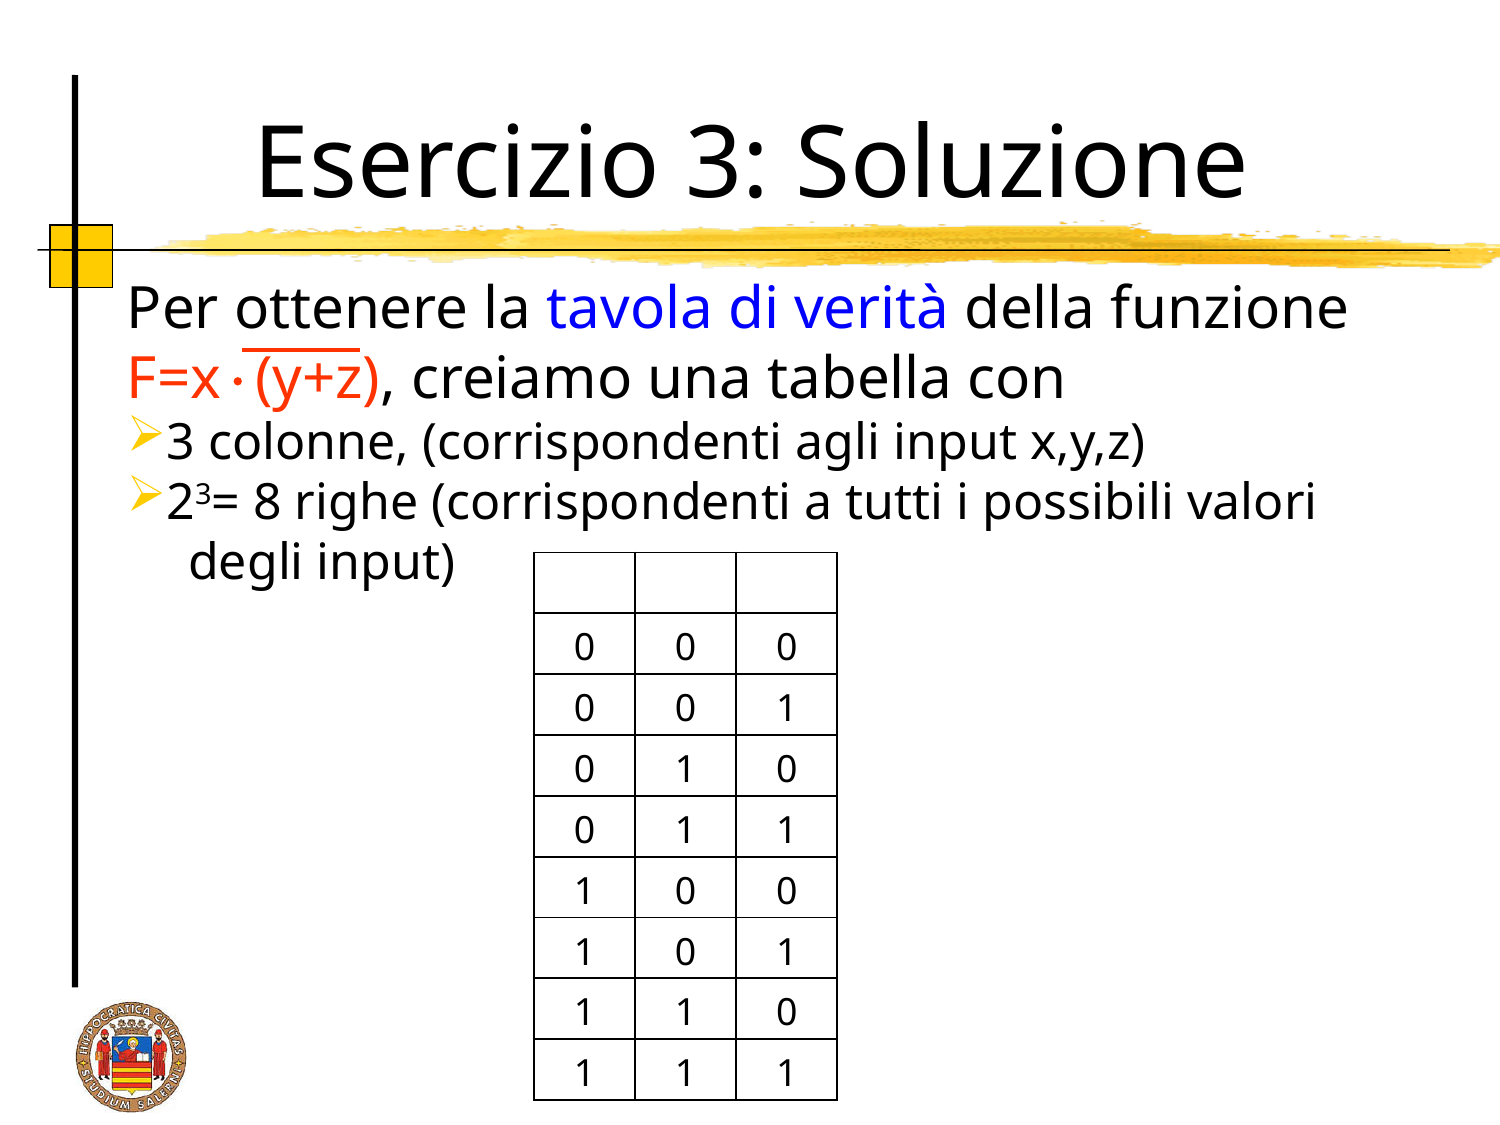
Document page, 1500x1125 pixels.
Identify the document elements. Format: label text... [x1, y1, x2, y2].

table_cell 0 [636, 614, 735, 673]
title Esercizio 3: Soluzione [66, 37, 1438, 225]
table_cell 1 [737, 797, 836, 856]
table_header z [737, 553, 836, 612]
table_cell 0 [737, 858, 836, 917]
table_cell 0 [535, 797, 634, 856]
table_cell 1 [636, 797, 735, 856]
table_cell 0 [737, 979, 836, 1038]
text_box Per ottenere la tavola di verità della funzione F=x(y+z), creiamo una tabella con 3 colonne, (corrispondenti agli input x,y,z) 23= 8 righe (corrispondenti a tutti i possibili valori degli input) [112, 262, 1450, 598]
table_cell 0 [636, 675, 735, 734]
table_cell 1 [535, 918, 634, 977]
table_cell 1 [737, 1040, 836, 1099]
table_cell 0 [737, 614, 836, 673]
table_header y [636, 553, 735, 612]
table_cell 0 [737, 736, 836, 795]
table_cell 0 [535, 675, 634, 734]
table_cell 1 [535, 1040, 634, 1099]
table_cell 1 [636, 1040, 735, 1099]
table_cell 1 [535, 858, 634, 917]
table_header x [535, 553, 634, 612]
picture [75, 999, 187, 1113]
table_cell 1 [737, 675, 836, 734]
table_cell 0 [636, 858, 735, 917]
table_cell 0 [535, 614, 634, 673]
table_cell 1 [636, 736, 735, 795]
table_cell 0 [535, 736, 634, 795]
picture [150, 215, 1500, 279]
table_cell 0 [636, 918, 735, 977]
table_cell 1 [737, 918, 836, 977]
table_cell 1 [636, 979, 735, 1038]
table_cell 1 [535, 979, 634, 1038]
